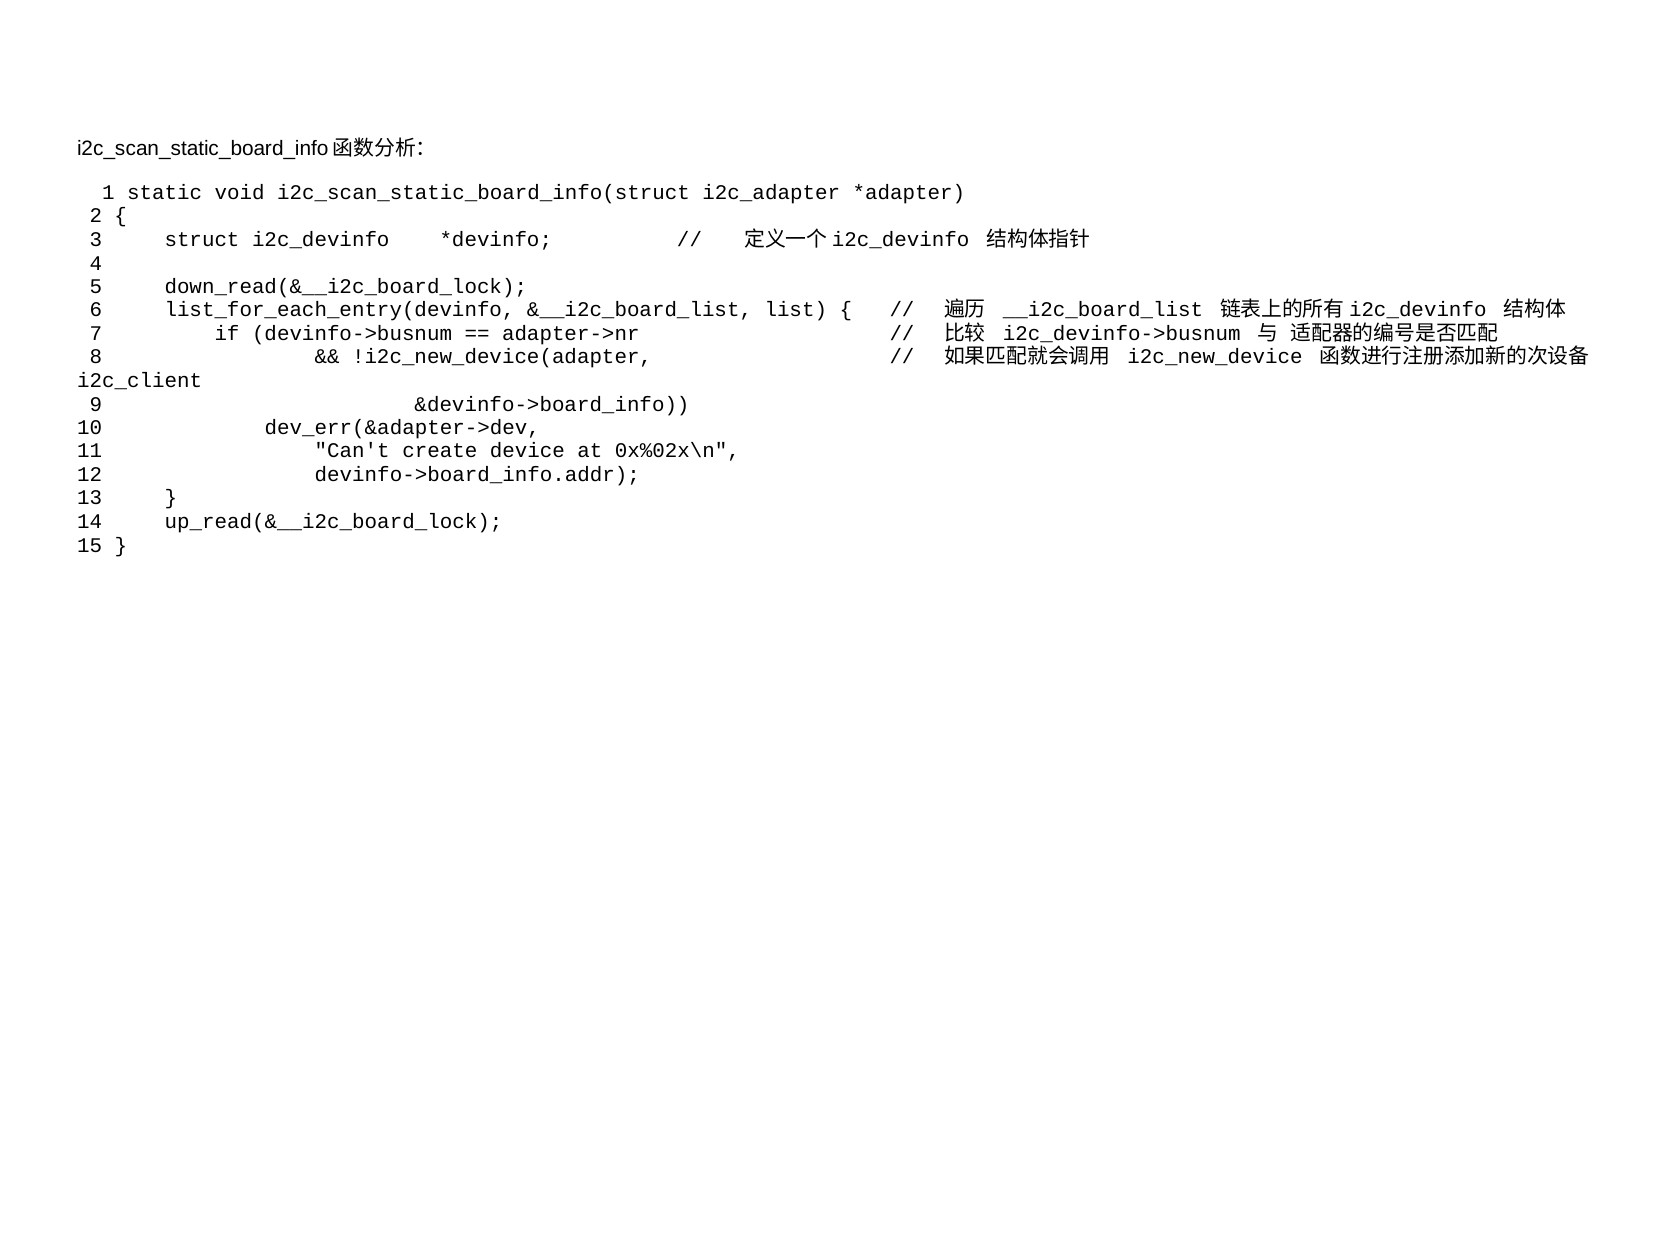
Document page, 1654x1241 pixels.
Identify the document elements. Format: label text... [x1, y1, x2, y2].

text_box i2c_scan_static_board_info函数分析： 1 static void i2c_scan_static_board_info(struct i2c_adapter *adapter) 2 { 3 struct i2c_devinfo *devinfo; // 定义一个i2c_devinfo 结构体指针 4 5 down_read(&__i2c_board_lock); 6 list_for_each_entry(devinfo, &__i2c_board_list, list) { // 遍历 __i2c_board_list 链表上的所有i2c_devinfo 结构体 7 if (devinfo->busnum == adapter->nr // 比较 i2c_devinfo->busnum 与 适配器的编号是否匹配 8 && !i2c_new_device(adapter, // 如果匹配就会调用 i2c_new_device 函数进行注册添加新的次设备 i2c_client 9 &devinfo->board_info)) 10 dev_err(&adapter->dev, 11 "Can't create device at 0x%02x\n", 12 devinfo->board_info.addr); 13 } 14 up_read(&__i2c_board_lock); 15 } [62, 124, 1605, 567]
